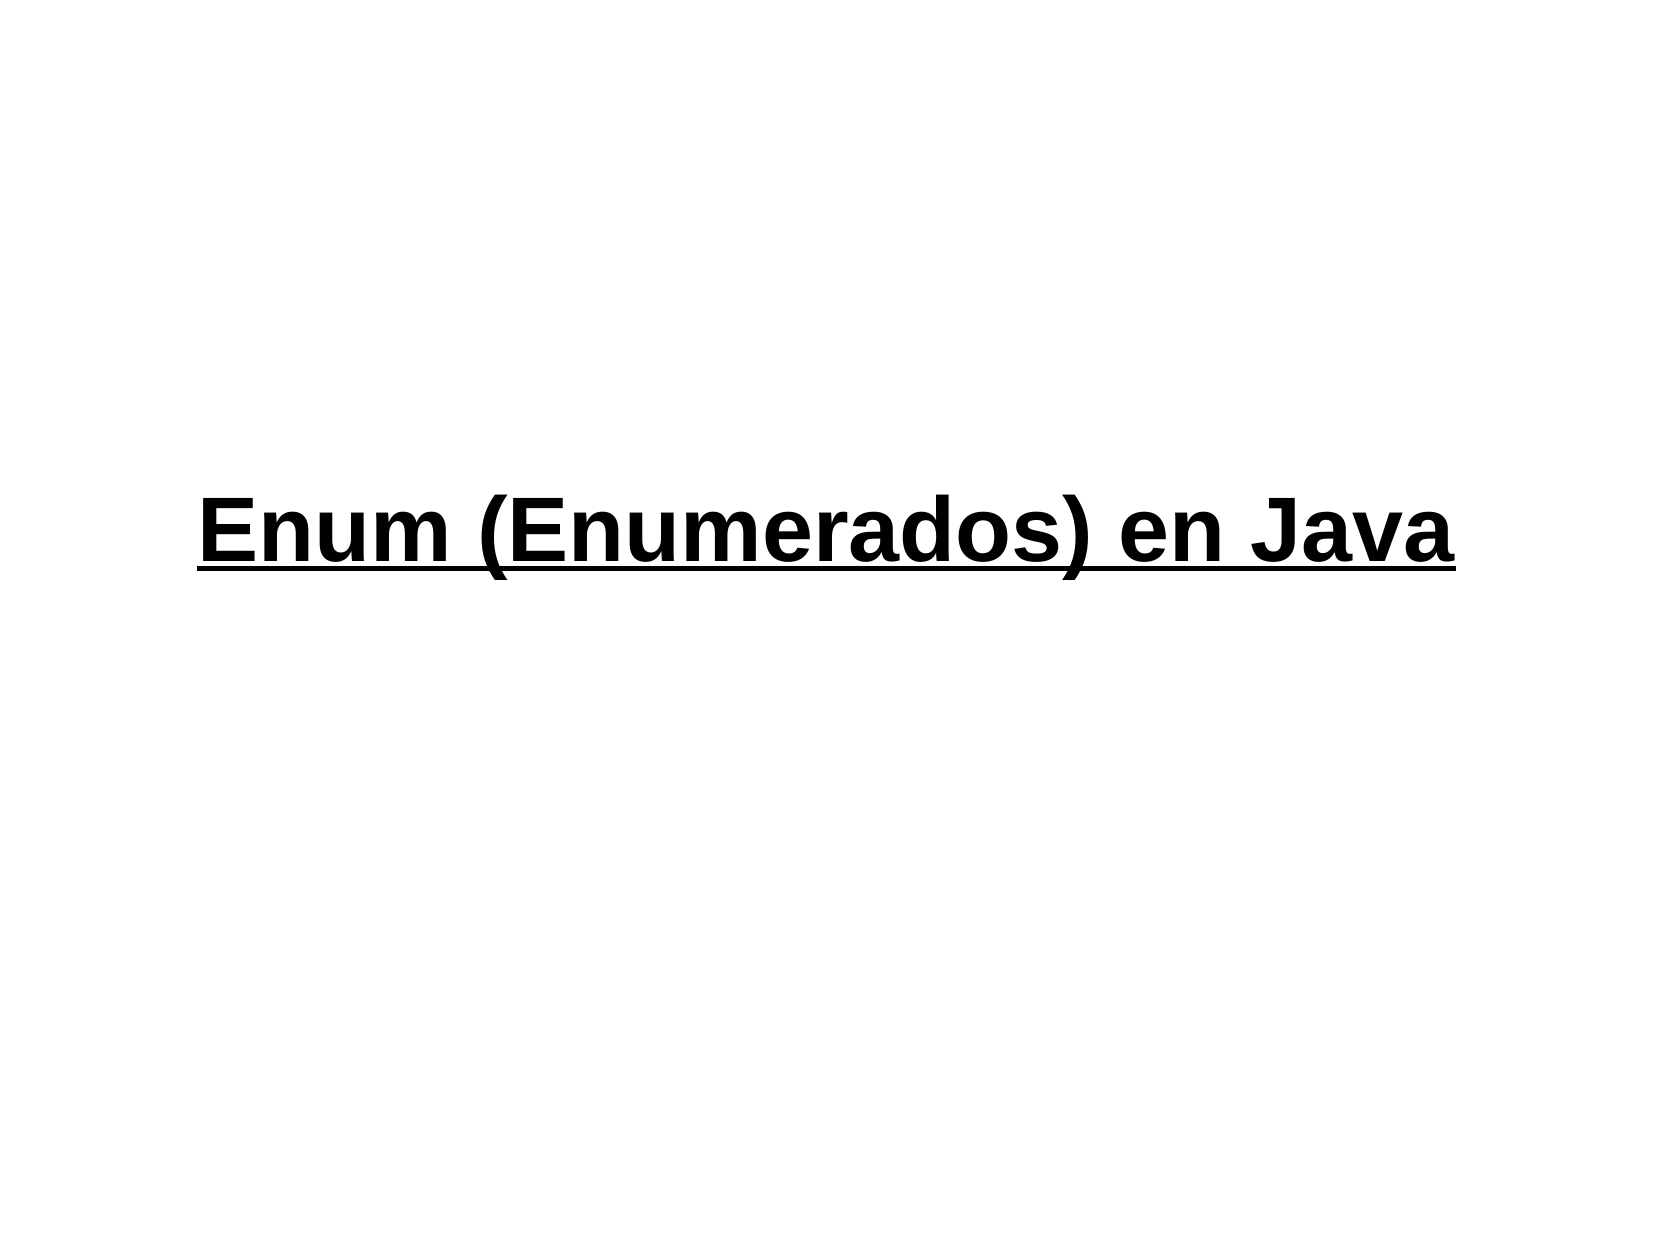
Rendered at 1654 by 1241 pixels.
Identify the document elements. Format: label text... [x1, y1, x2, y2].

subtitle Enum (Enumerados) en Java [82, 49, 1571, 1010]
